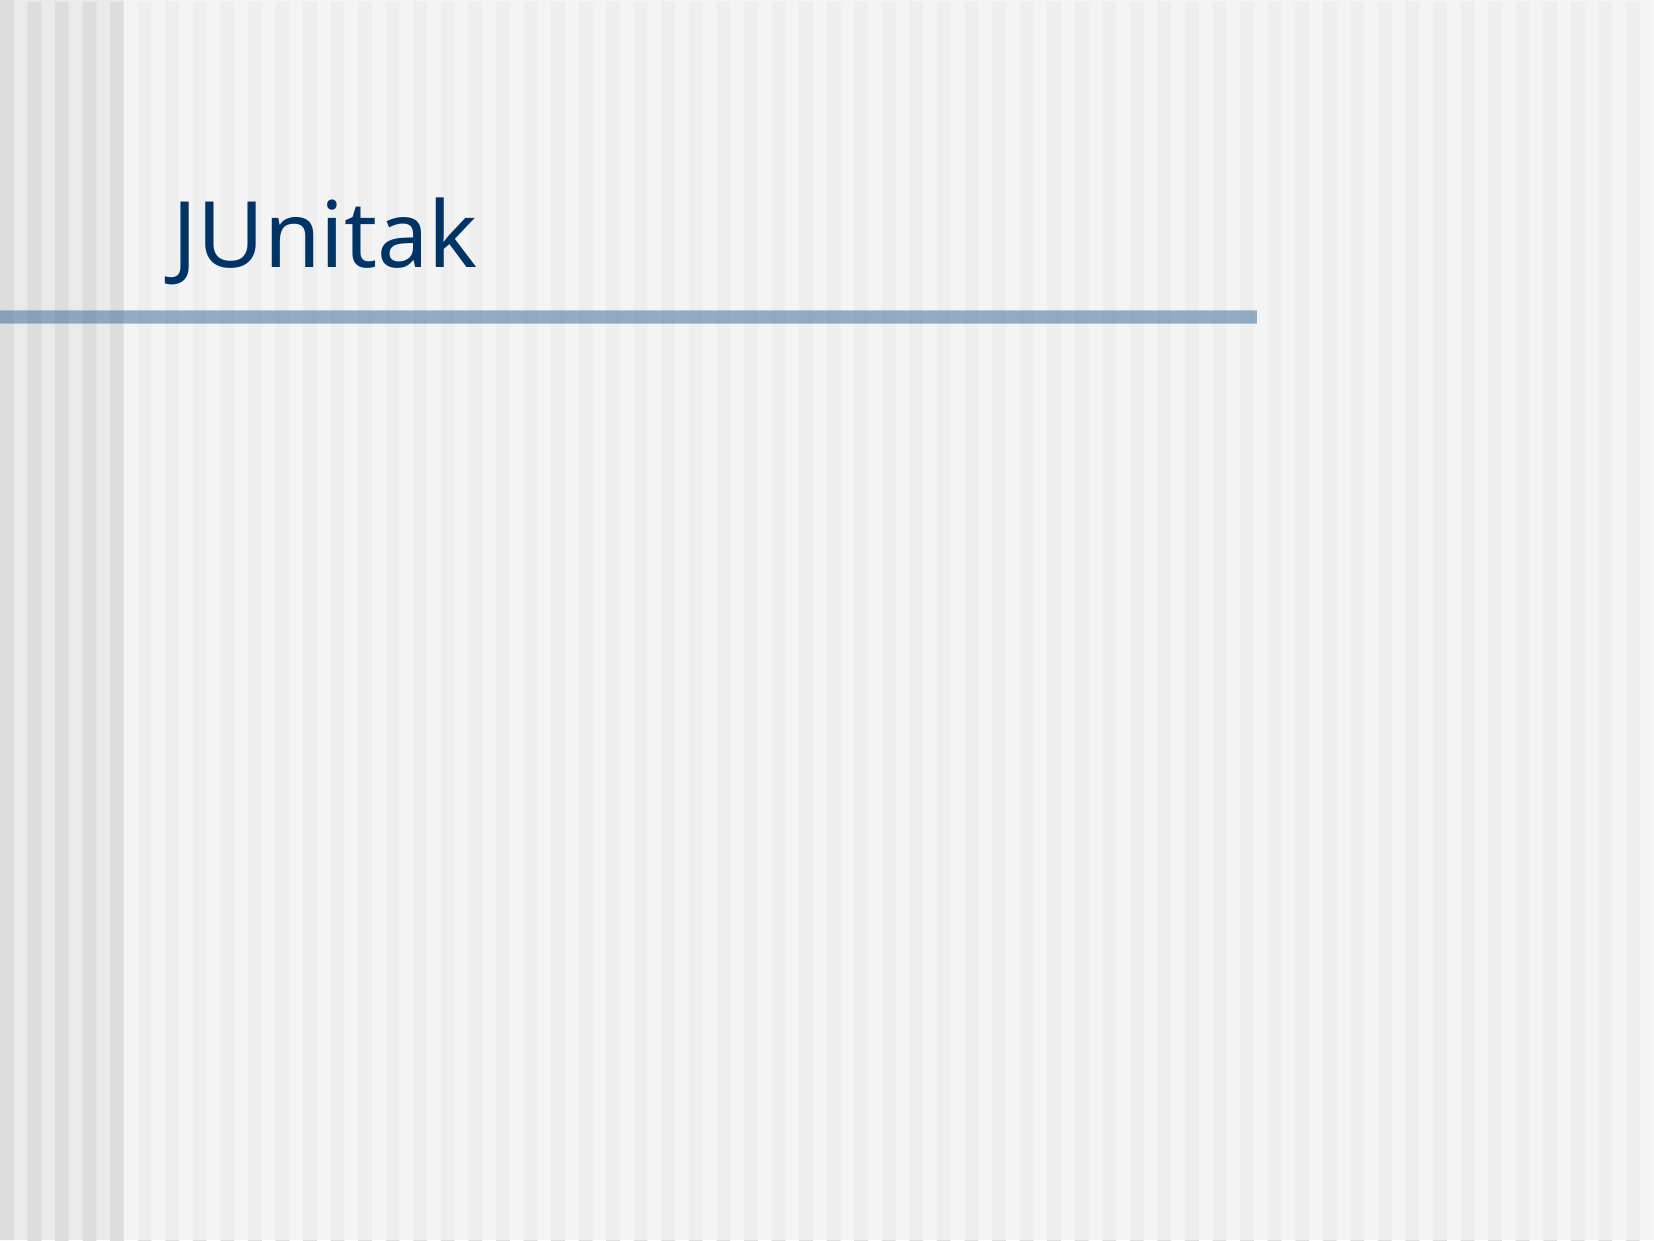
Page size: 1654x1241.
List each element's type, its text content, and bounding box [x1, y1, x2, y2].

title JUnitak [157, 33, 1634, 294]
